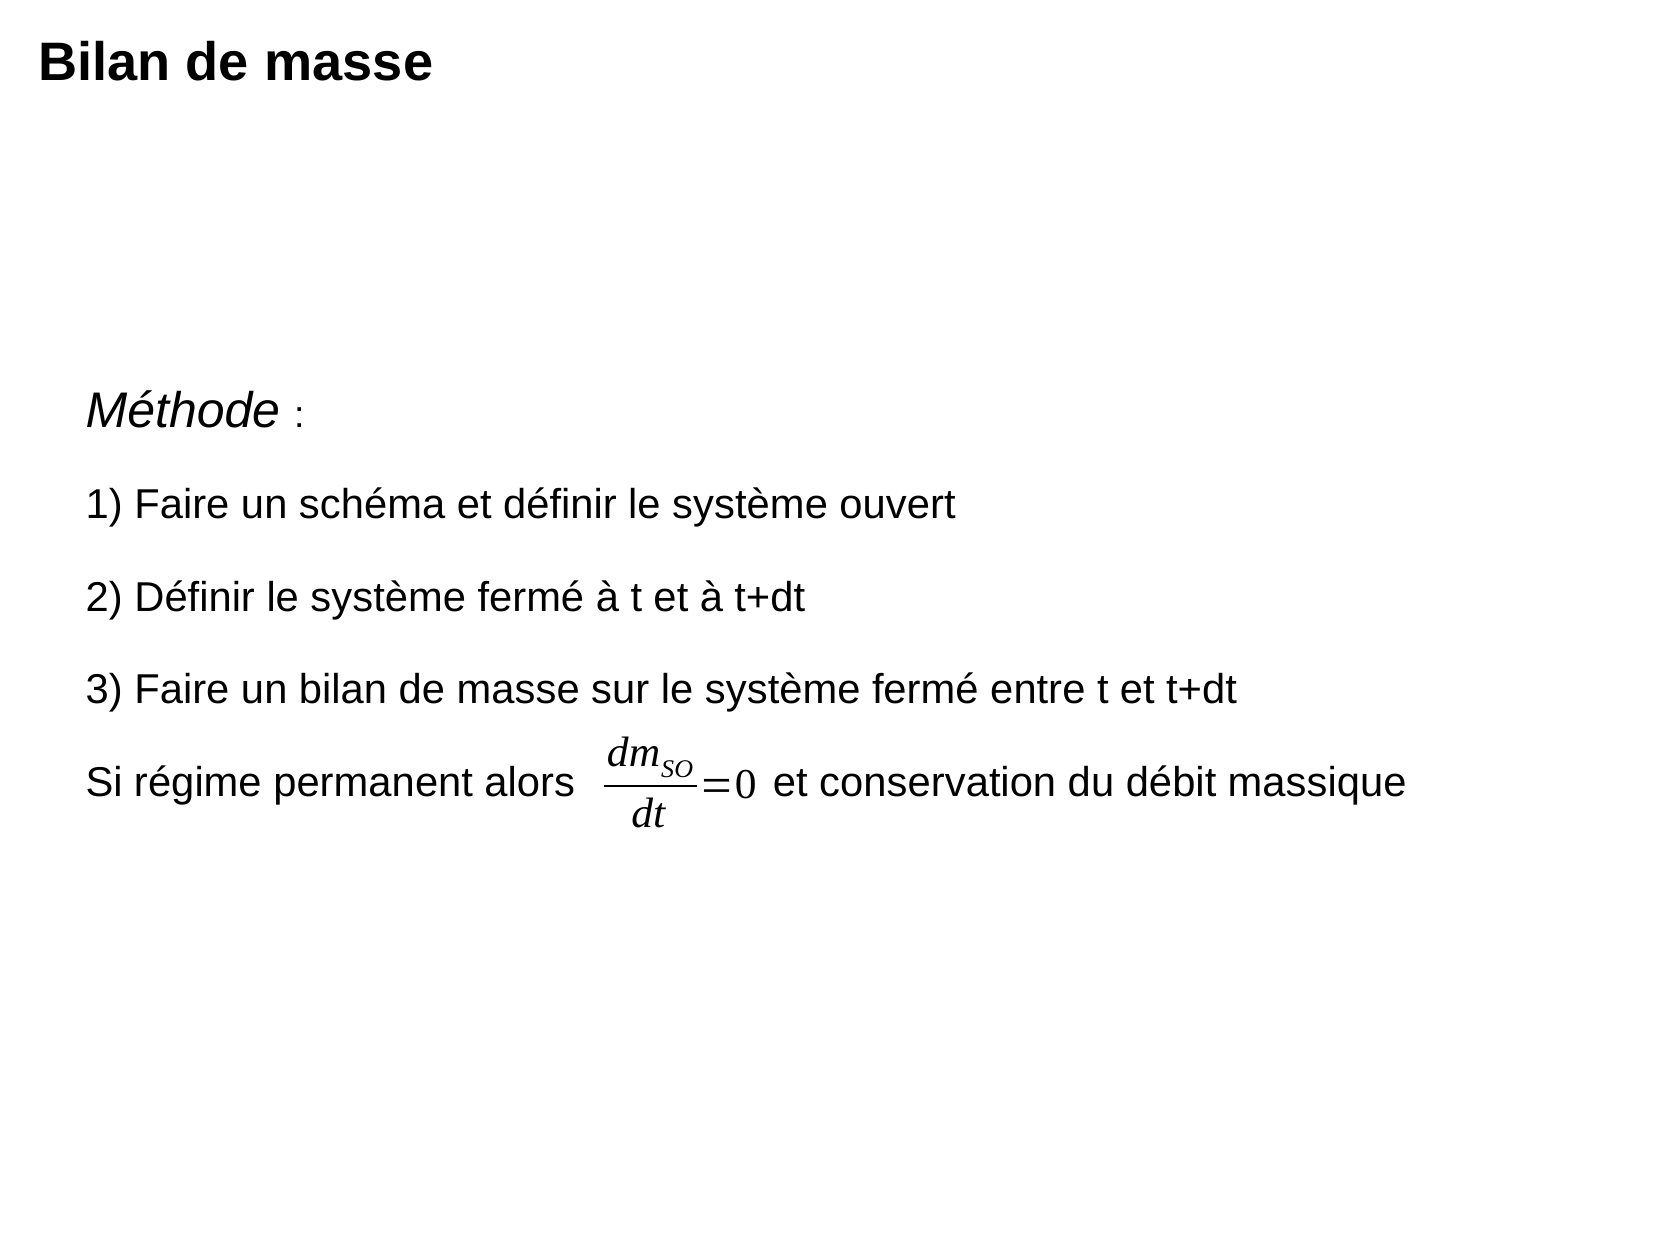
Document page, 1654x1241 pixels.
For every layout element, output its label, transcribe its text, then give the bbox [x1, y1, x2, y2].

chart [590, 729, 768, 839]
text_box Méthode : 1) Faire un schéma et définir le système ouvert 2) Définir le système fermé à t et à t+dt 3) Faire un bilan de masse sur le système fermé entre t et t+dt Si régime permanent alors et conservation du débit massique [70, 375, 1595, 815]
text_box Bilan de masse [23, 23, 662, 101]
